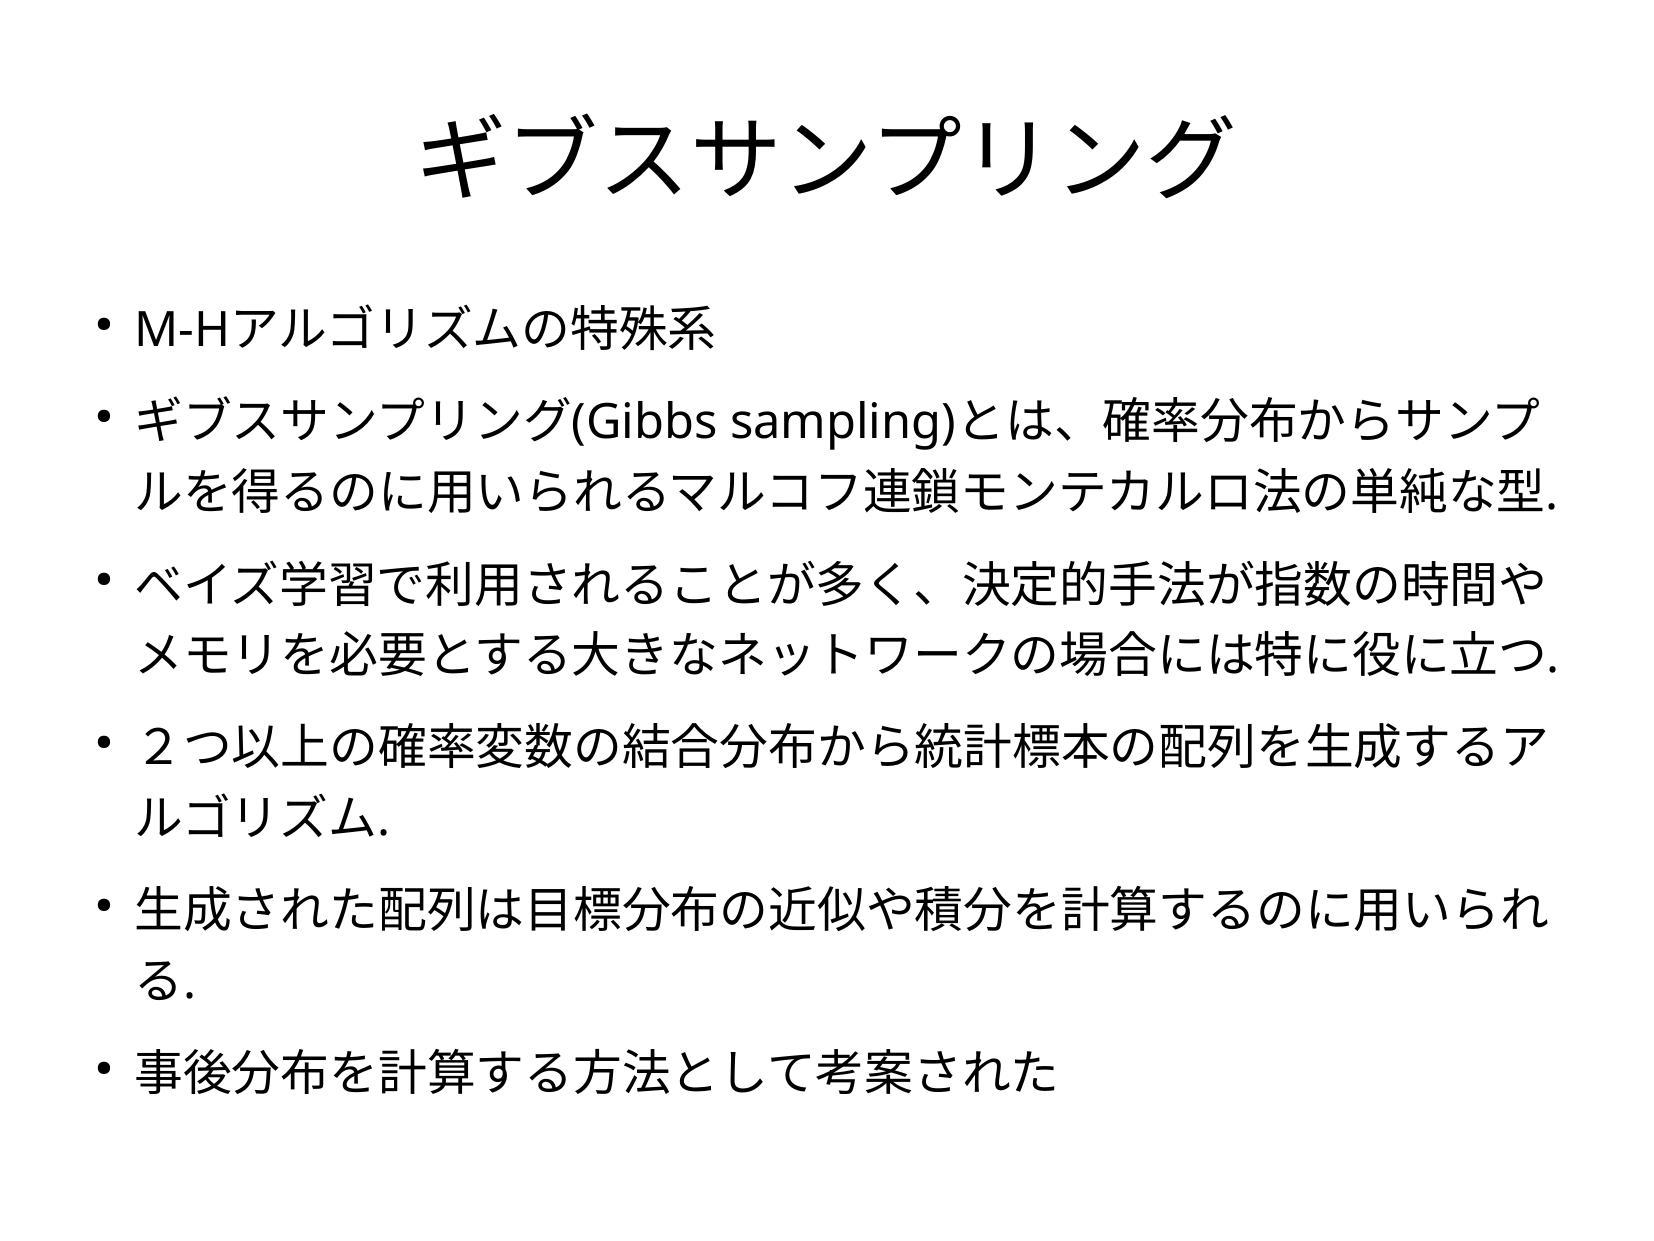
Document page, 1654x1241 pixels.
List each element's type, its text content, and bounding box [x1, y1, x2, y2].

list M-Hアルゴリズムの特殊系 ギブスサンプリング(Gibbs sampling)とは、確率分布からサンプルを得るのに用いられるマルコフ連鎖モンテカルロ法の単純な型. ベイズ学習で利用されることが多く、決定的手法が指数の時間やメモリを必要とする大きなネットワークの場合には特に役に立つ. ２つ以上の確率変数の結合分布から統計標本の配列を生成するアルゴリズム. 生成された配列は目標分布の近似や積分を計算するのに用いられる. 事後分布を計算する方法として考案された [82, 290, 1571, 1109]
title ギブスサンプリング [82, 56, 1571, 250]
